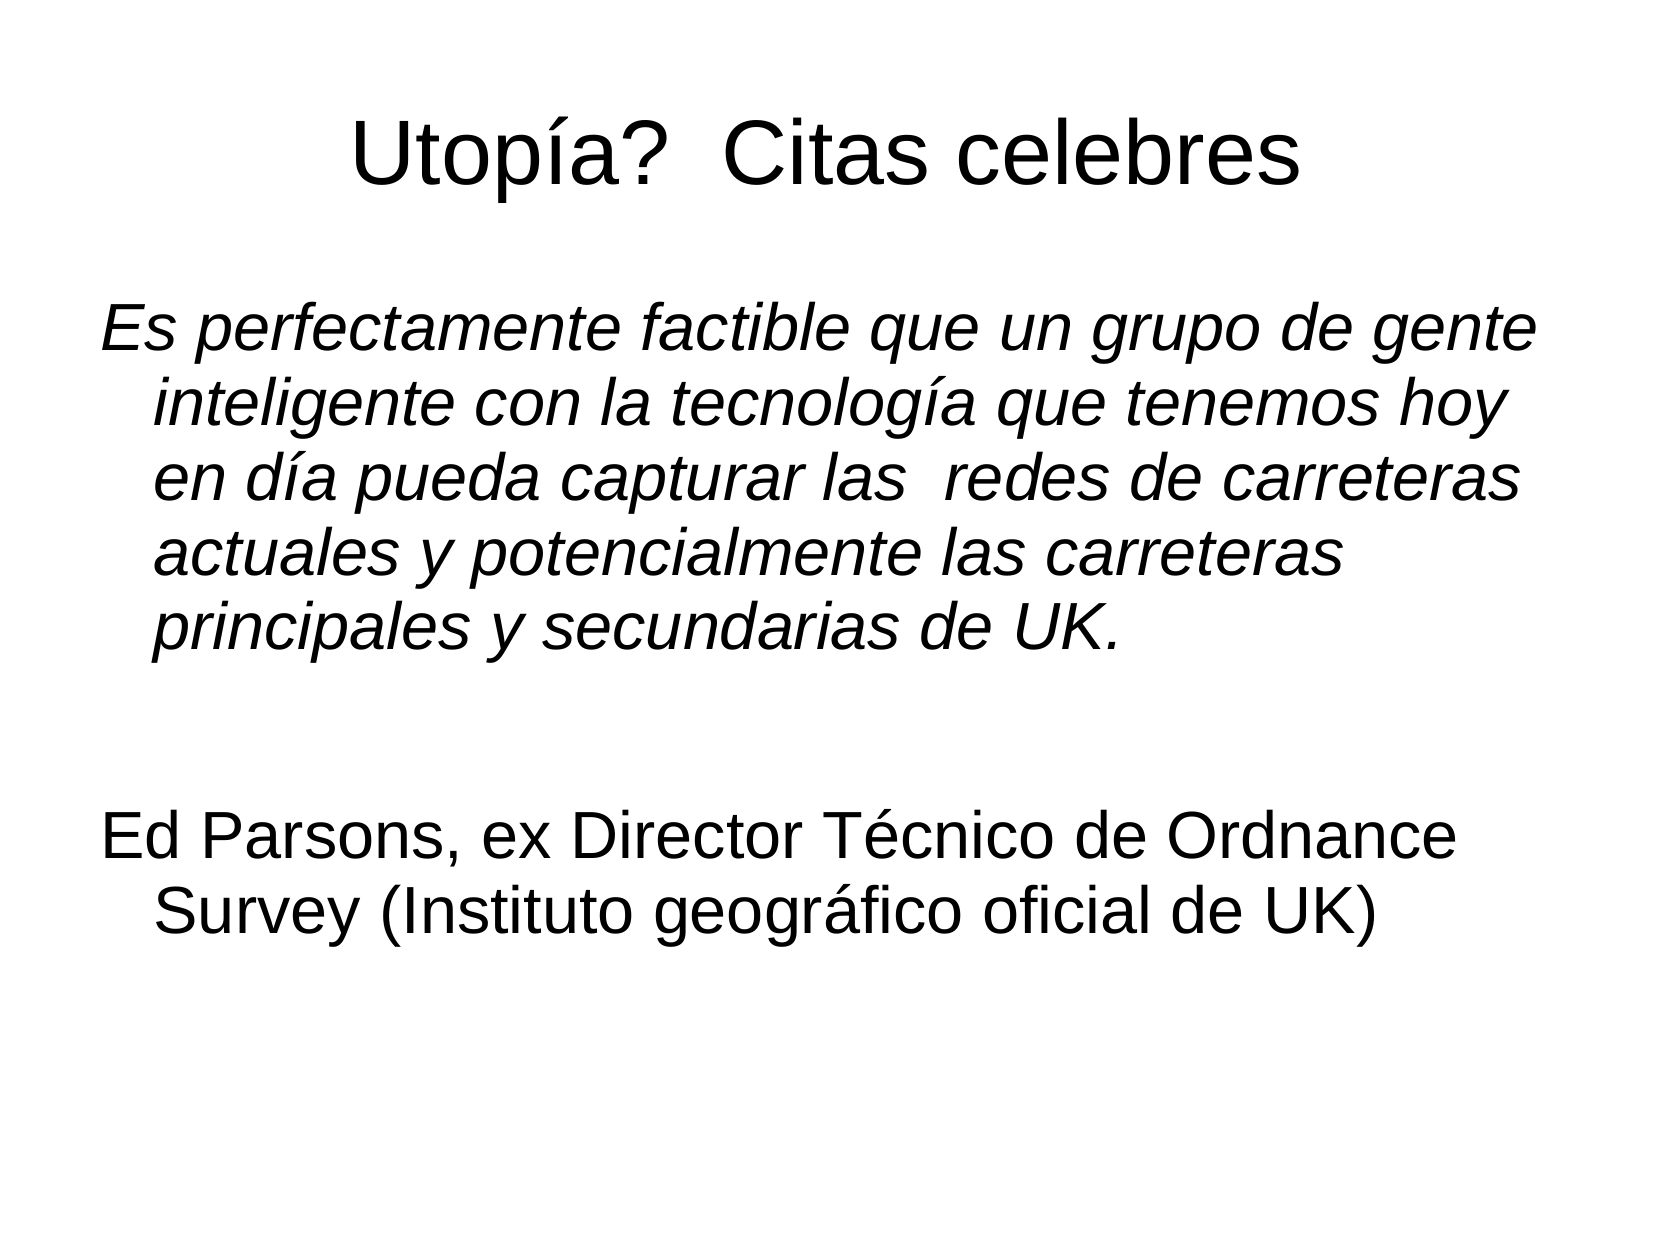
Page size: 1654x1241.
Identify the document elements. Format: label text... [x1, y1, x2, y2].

list Es perfectamente factible que un grupo de gente inteligente con la tecnología que tenemos hoy en día pueda capturar las redes de carreteras actuales y potencialmente las carreteras principales y secundarias de UK. Ed Parsons, ex Director Técnico de Ordnance Survey (Instituto geográfico oficial de UK) [82, 290, 1571, 1109]
title Utopía? Citas celebres [82, 49, 1571, 257]
